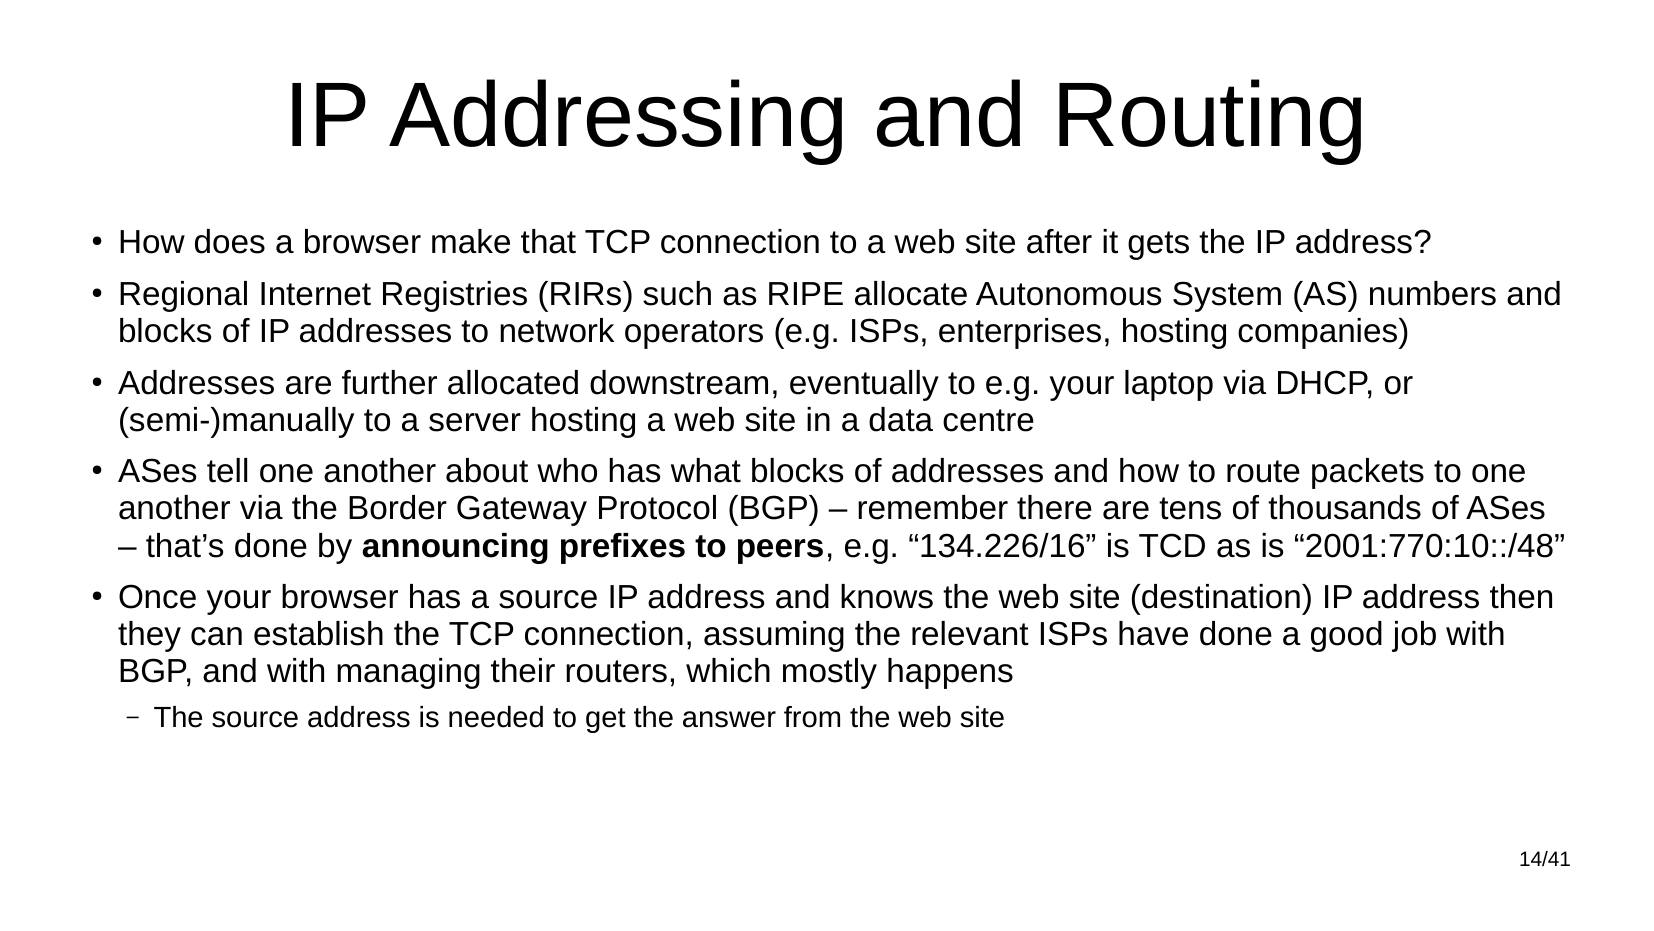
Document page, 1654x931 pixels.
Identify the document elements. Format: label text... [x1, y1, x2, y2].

title IP Addressing and Routing [82, 37, 1571, 193]
list How does a browser make that TCP connection to a web site after it gets the IP address? Regional Internet Registries (RIRs) such as RIPE allocate Autonomous System (AS) numbers and blocks of IP addresses to network operators (e.g. ISPs, enterprises, hosting companies) Addresses are further allocated downstream, eventually to e.g. your laptop via DHCP, or (semi-)manually to a server hosting a web site in a data centre ASes tell one another about who has what blocks of addresses and how to route packets to one another via the Border Gateway Protocol (BGP) – remember there are tens of thousands of ASes – that’s done by announcing prefixes to peers, e.g. “134.226/16” is TCD as is “2001:770:10::/48” Once your browser has a source IP address and knows the web site (destination) IP address then they can establish the TCP connection, assuming the relevant ISPs have done a good job with BGP, and with managing their routers, which mostly happens The source address is needed to get the answer from the web site [82, 223, 1576, 763]
